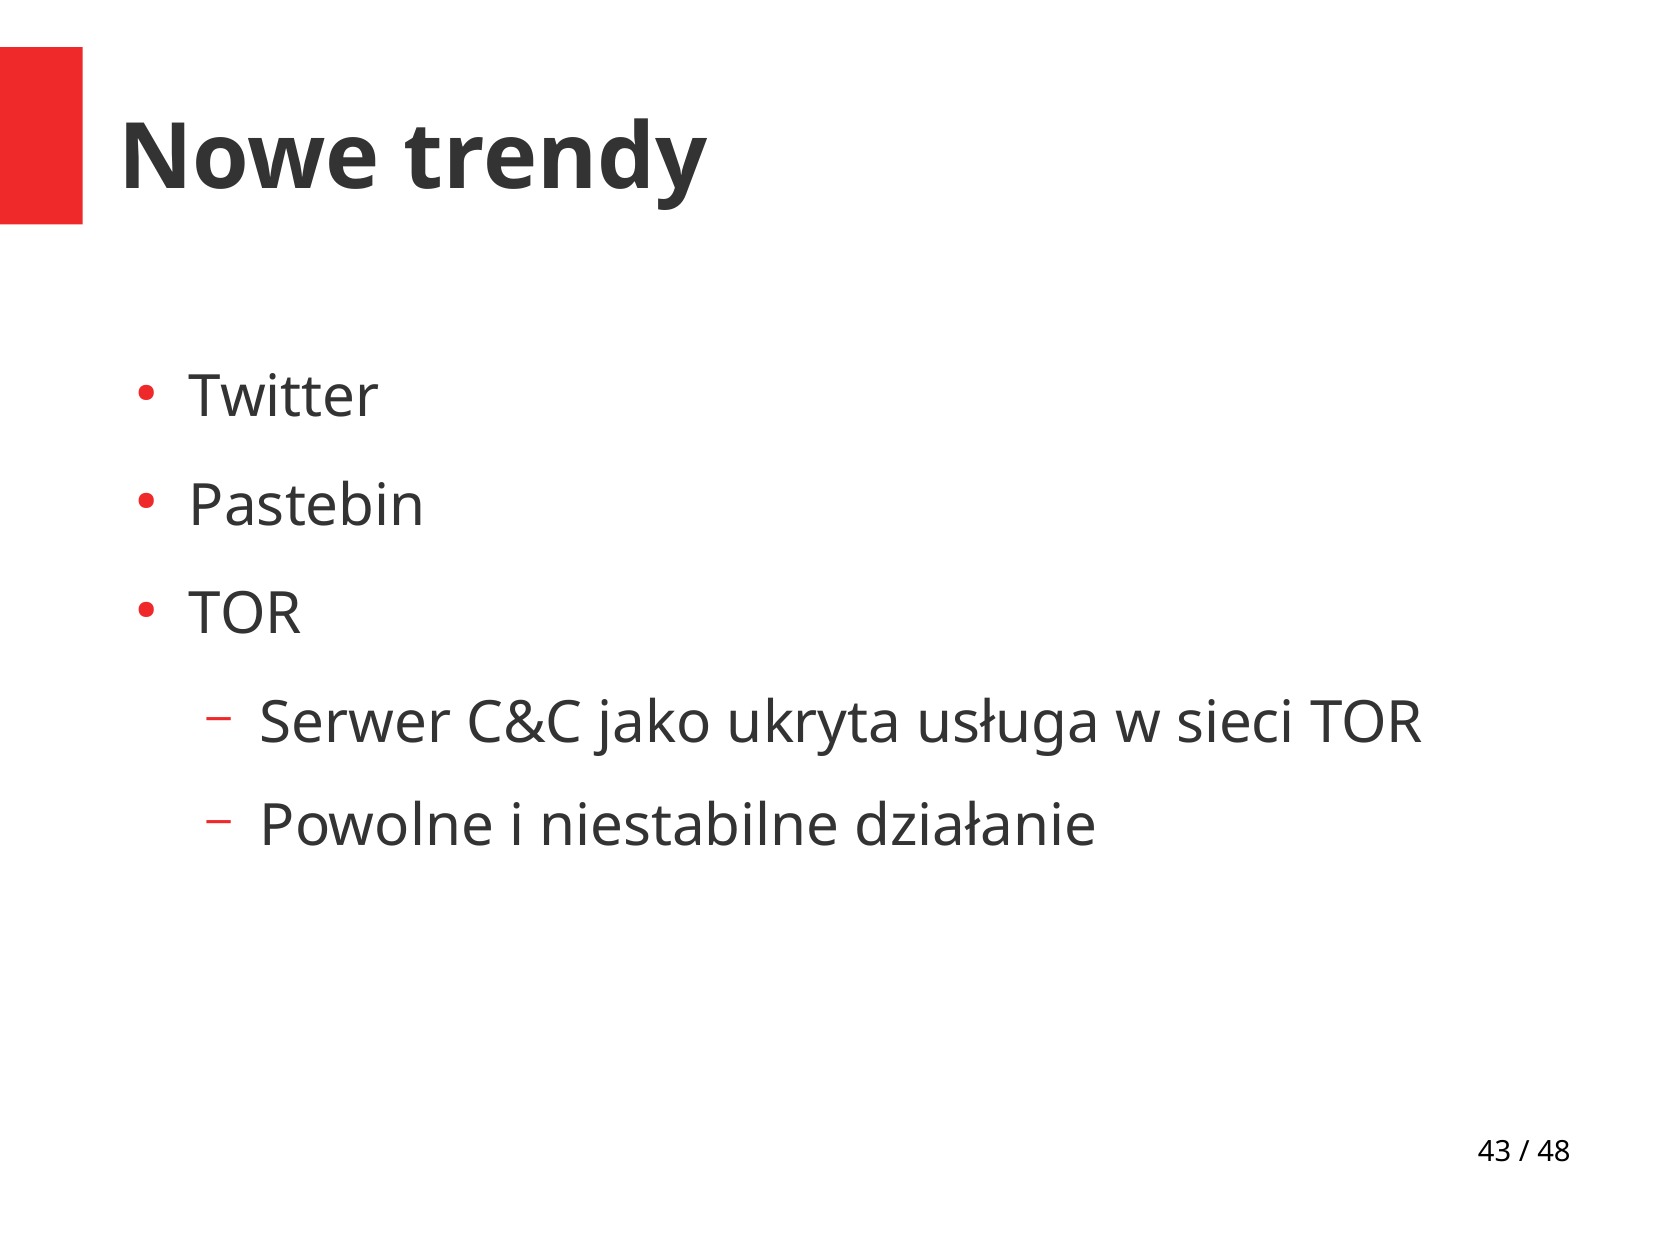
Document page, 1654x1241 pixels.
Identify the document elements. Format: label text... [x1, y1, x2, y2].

list Twitter Pastebin TOR Serwer C&C jako ukryta usługa w sieci TOR Powolne i niestabilne działanie [118, 354, 1536, 1074]
title Nowe trendy [118, 49, 1571, 257]
